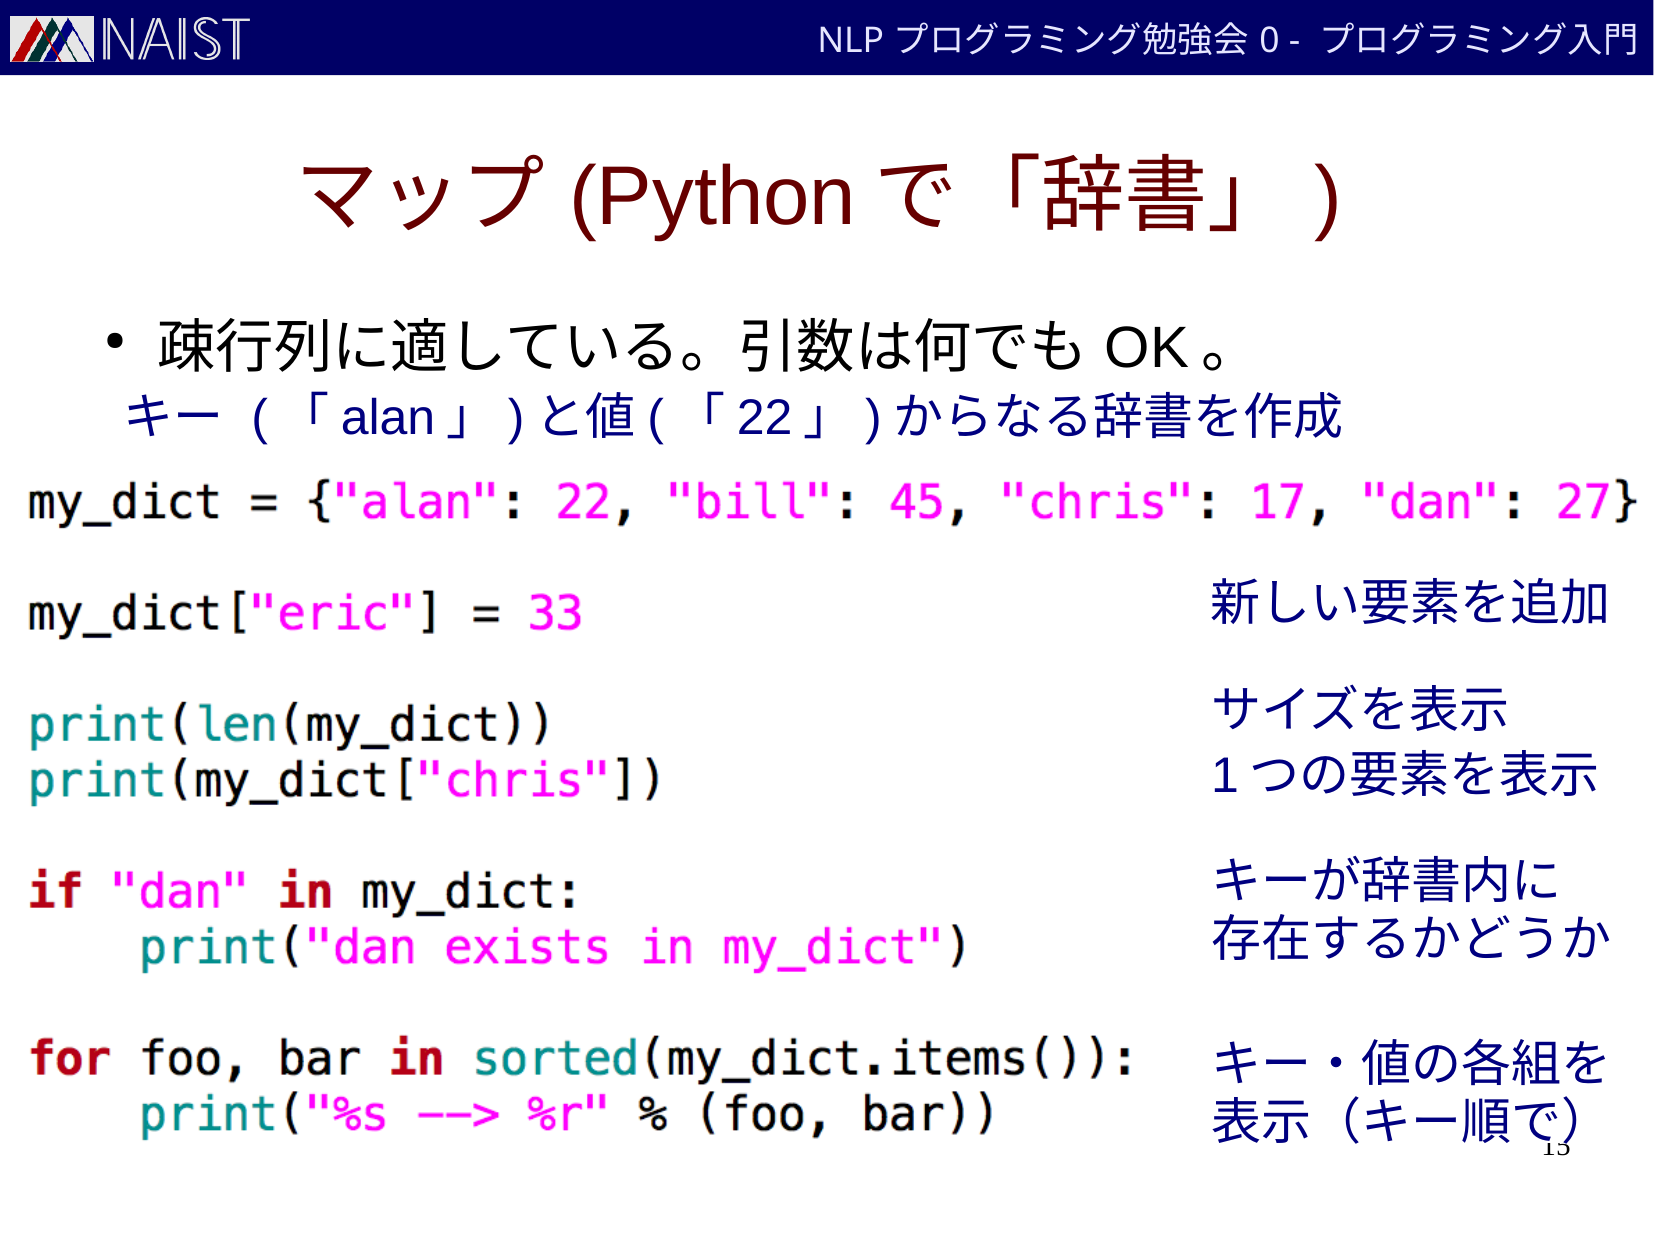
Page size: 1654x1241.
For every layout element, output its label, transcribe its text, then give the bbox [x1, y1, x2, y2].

text_box 1つの要素を表示 [1196, 738, 1615, 812]
list 疎行列に適している。引数は何でもOK。 [86, 300, 1576, 1119]
text_box サイズを表示 [1196, 673, 1526, 738]
picture [10, 16, 94, 62]
picture [15, 467, 1196, 1143]
picture [1576, 467, 1642, 1143]
title マップ(Pythonで「辞書」) [75, 92, 1564, 285]
text_box 新しい要素を追加 [1196, 566, 1627, 640]
text_box キーが辞書内に 存在するかどうか [1196, 844, 1627, 977]
text_box キー・値の各組を 表示（キー順で） [1196, 1027, 1628, 1160]
picture [102, 17, 251, 60]
text_box キー (「alan」)と値(「22」)からなる辞書を作成 [108, 380, 1359, 454]
